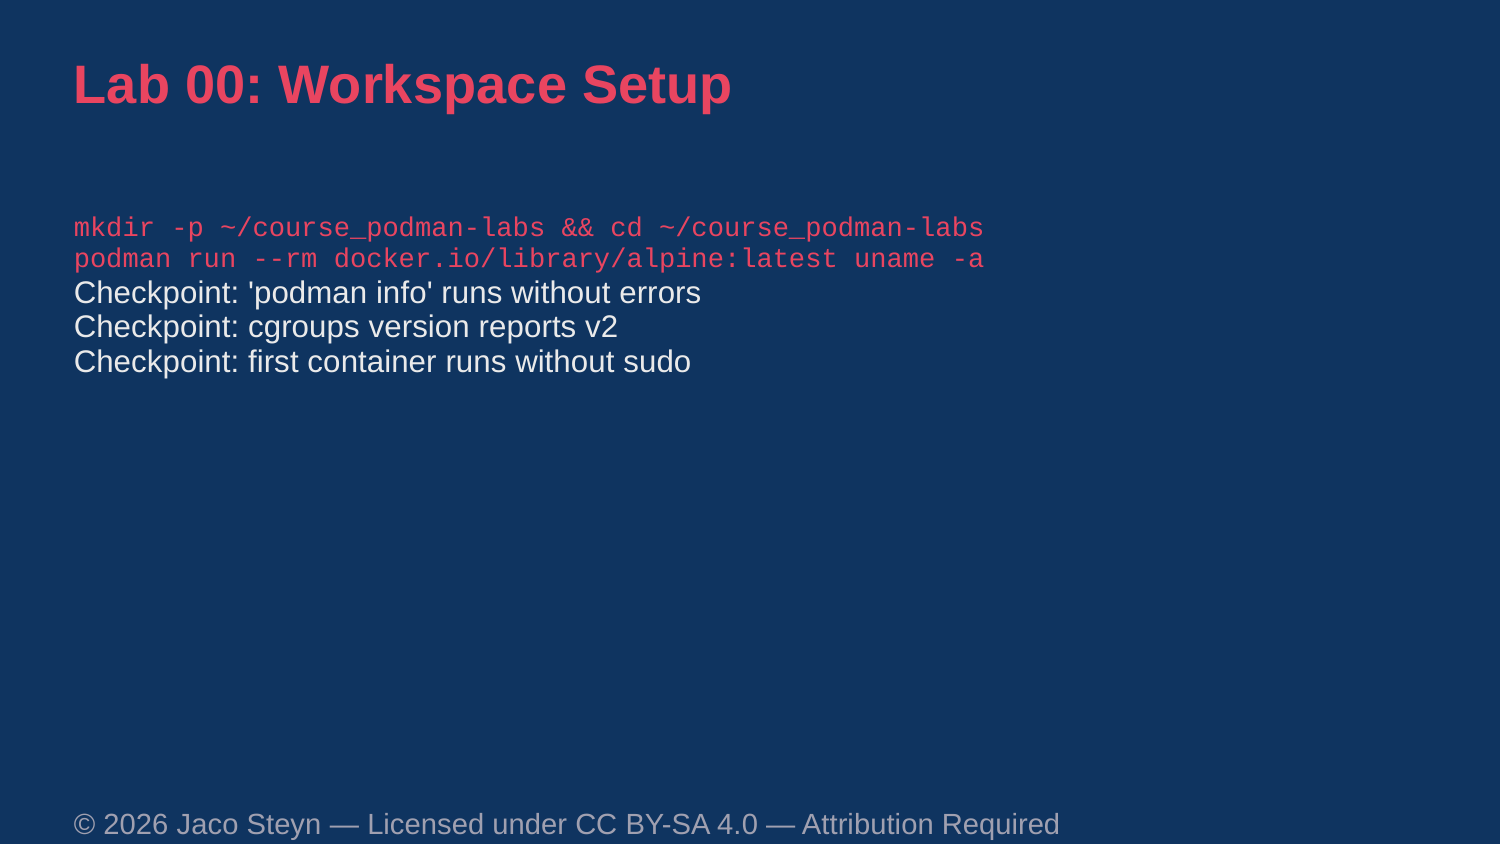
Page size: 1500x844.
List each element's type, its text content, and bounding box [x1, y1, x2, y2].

title Lab 00: Workspace Setup [59, 47, 1441, 166]
text_box mkdir -p ~/course_podman-labs && cd ~/course_podman-labs podman run --rm docker.io/library/alpine:latest uname -a Checkpoint: 'podman info' runs without errors Checkpoint: cgroups version reports v2 Checkpoint: first container runs without sudo [59, 206, 1441, 798]
text_box © 2026 Jaco Steyn — Licensed under CC BY-SA 4.0 — Attribution Required [59, 800, 1441, 836]
